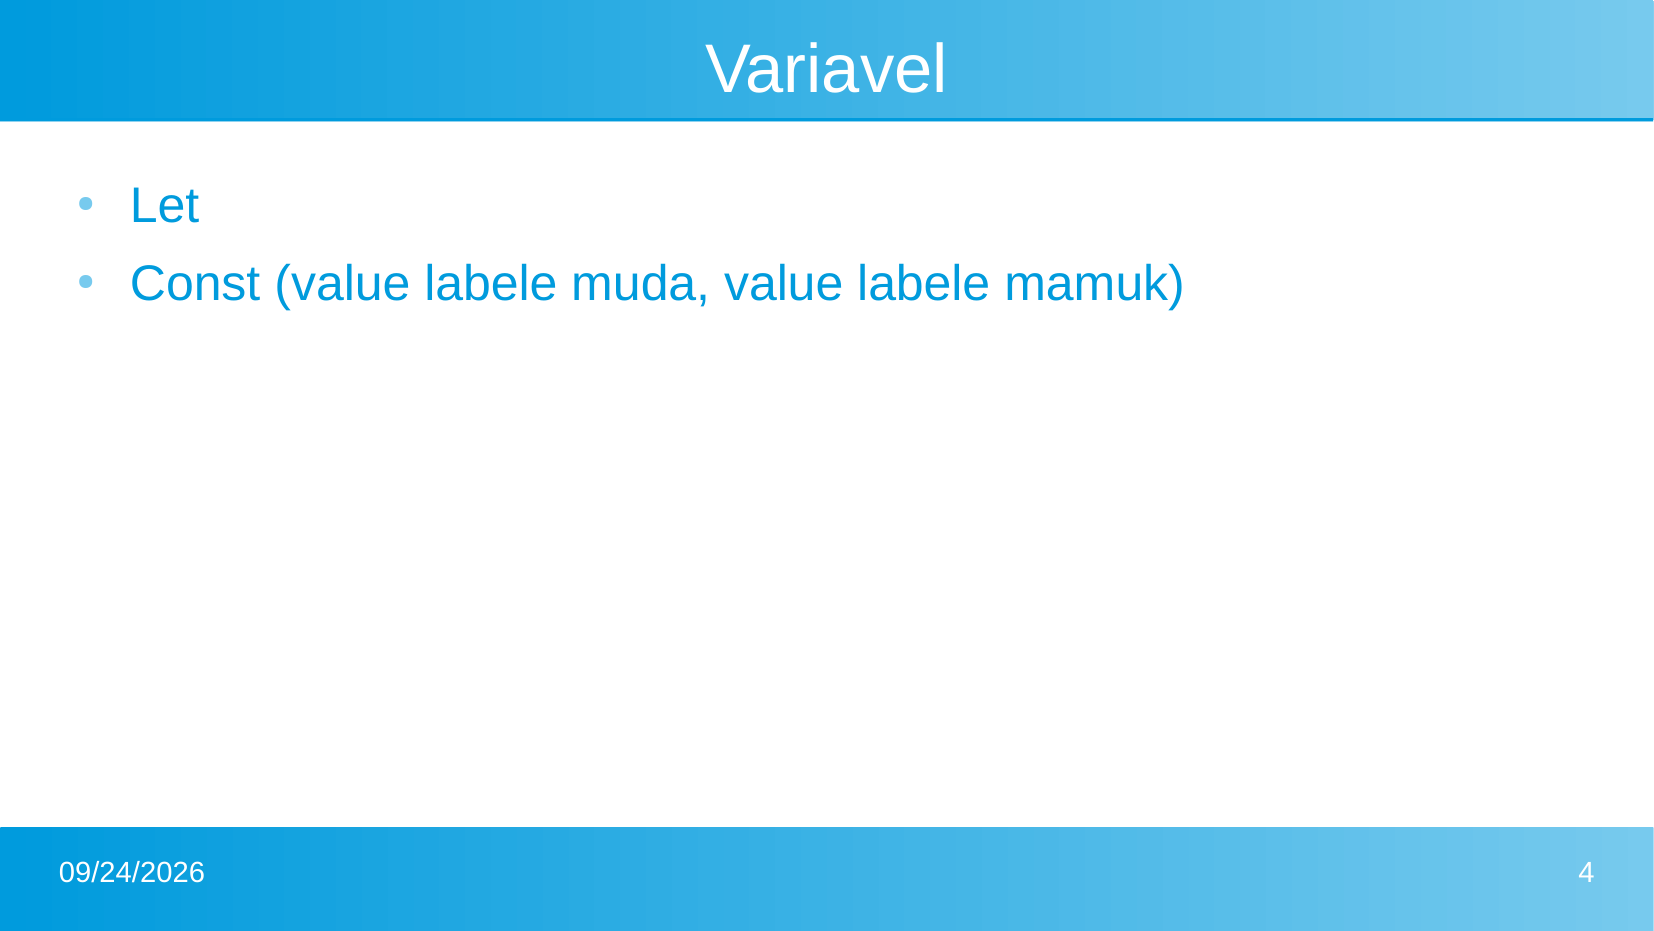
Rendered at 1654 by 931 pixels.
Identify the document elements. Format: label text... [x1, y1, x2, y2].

title Variavel [59, 29, 1595, 108]
list Let Const (value labele muda, value labele mamuk) [59, 177, 1595, 768]
